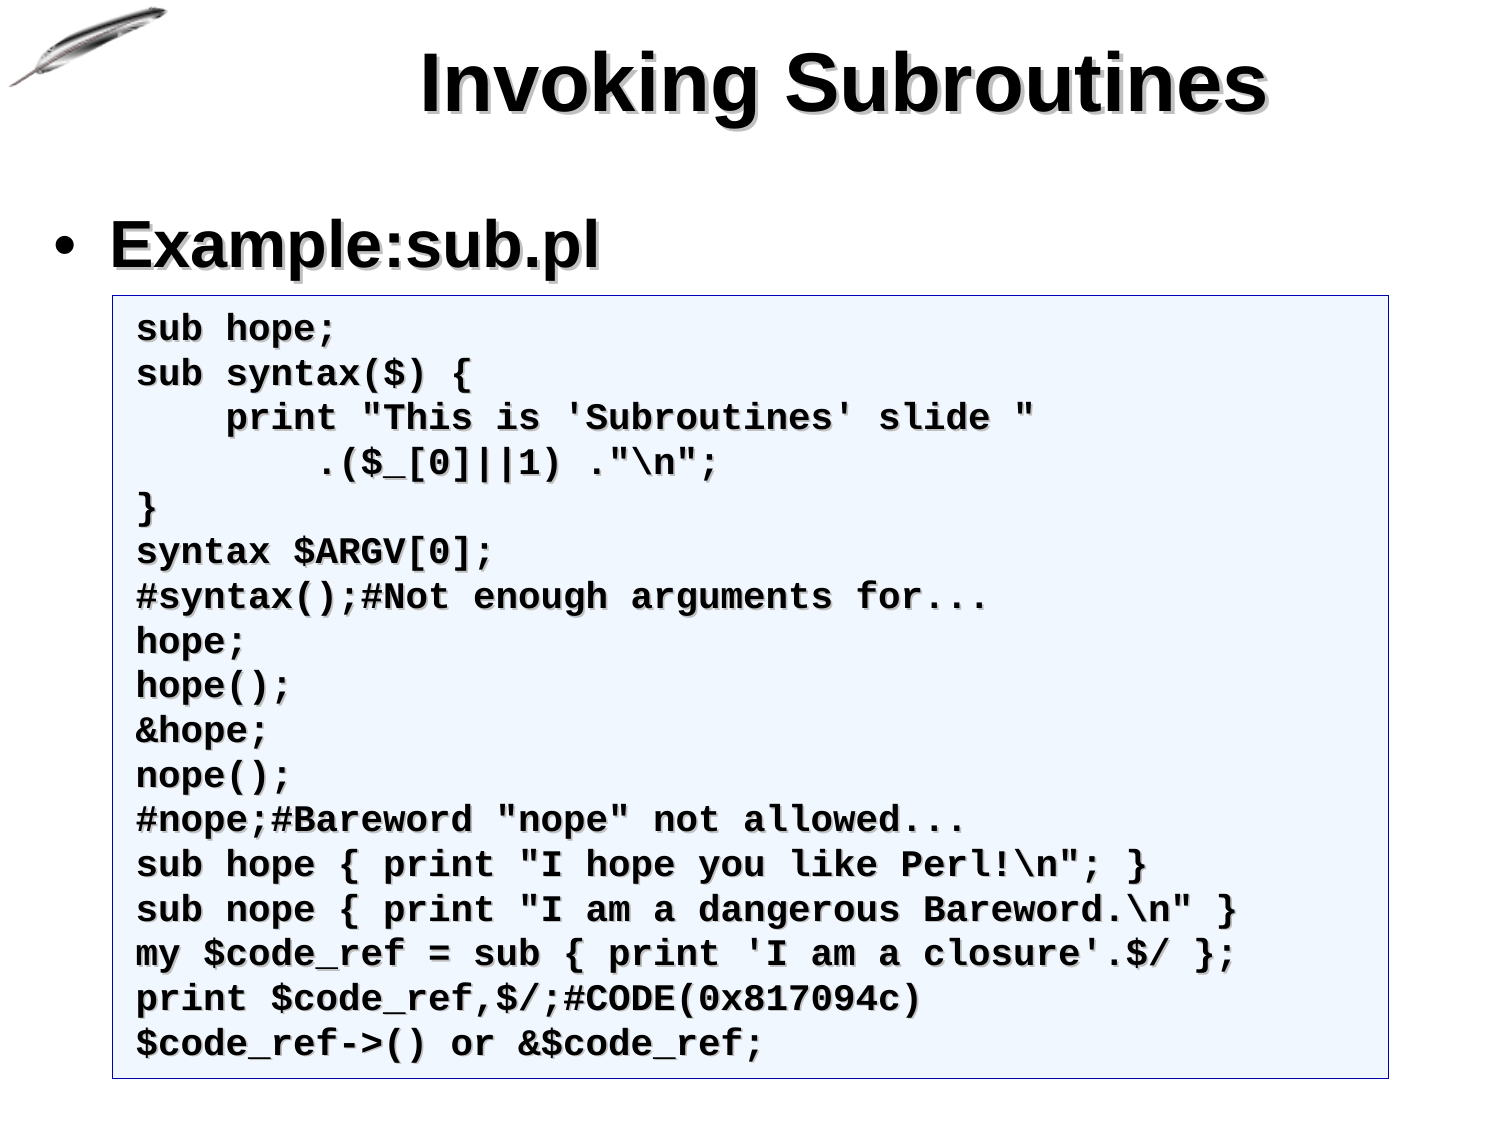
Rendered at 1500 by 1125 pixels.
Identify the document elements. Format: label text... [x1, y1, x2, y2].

picture [5, 5, 173, 89]
title Invoking Subroutines [419, 0, 1459, 176]
list Example:sub.pl [53, 207, 1447, 1084]
text_box sub hope; sub syntax($) { print "This is 'Subroutines' slide " .($_[0]||1) ."\n"; } syntax $ARGV[0]; #syntax();#Not enough arguments for... hope; hope(); &hope; nope(); #nope;#Bareword "nope" not allowed... sub hope { print "I hope you like Perl!\n"; } sub nope { print "I am a dangerous Bareword.\n" } my $code_ref = sub { print 'I am a closure'.$/ }; print $code_ref,$/;#CODE(0x817094c) $code_ref->() or &$code_ref; [112, 295, 1388, 1079]
